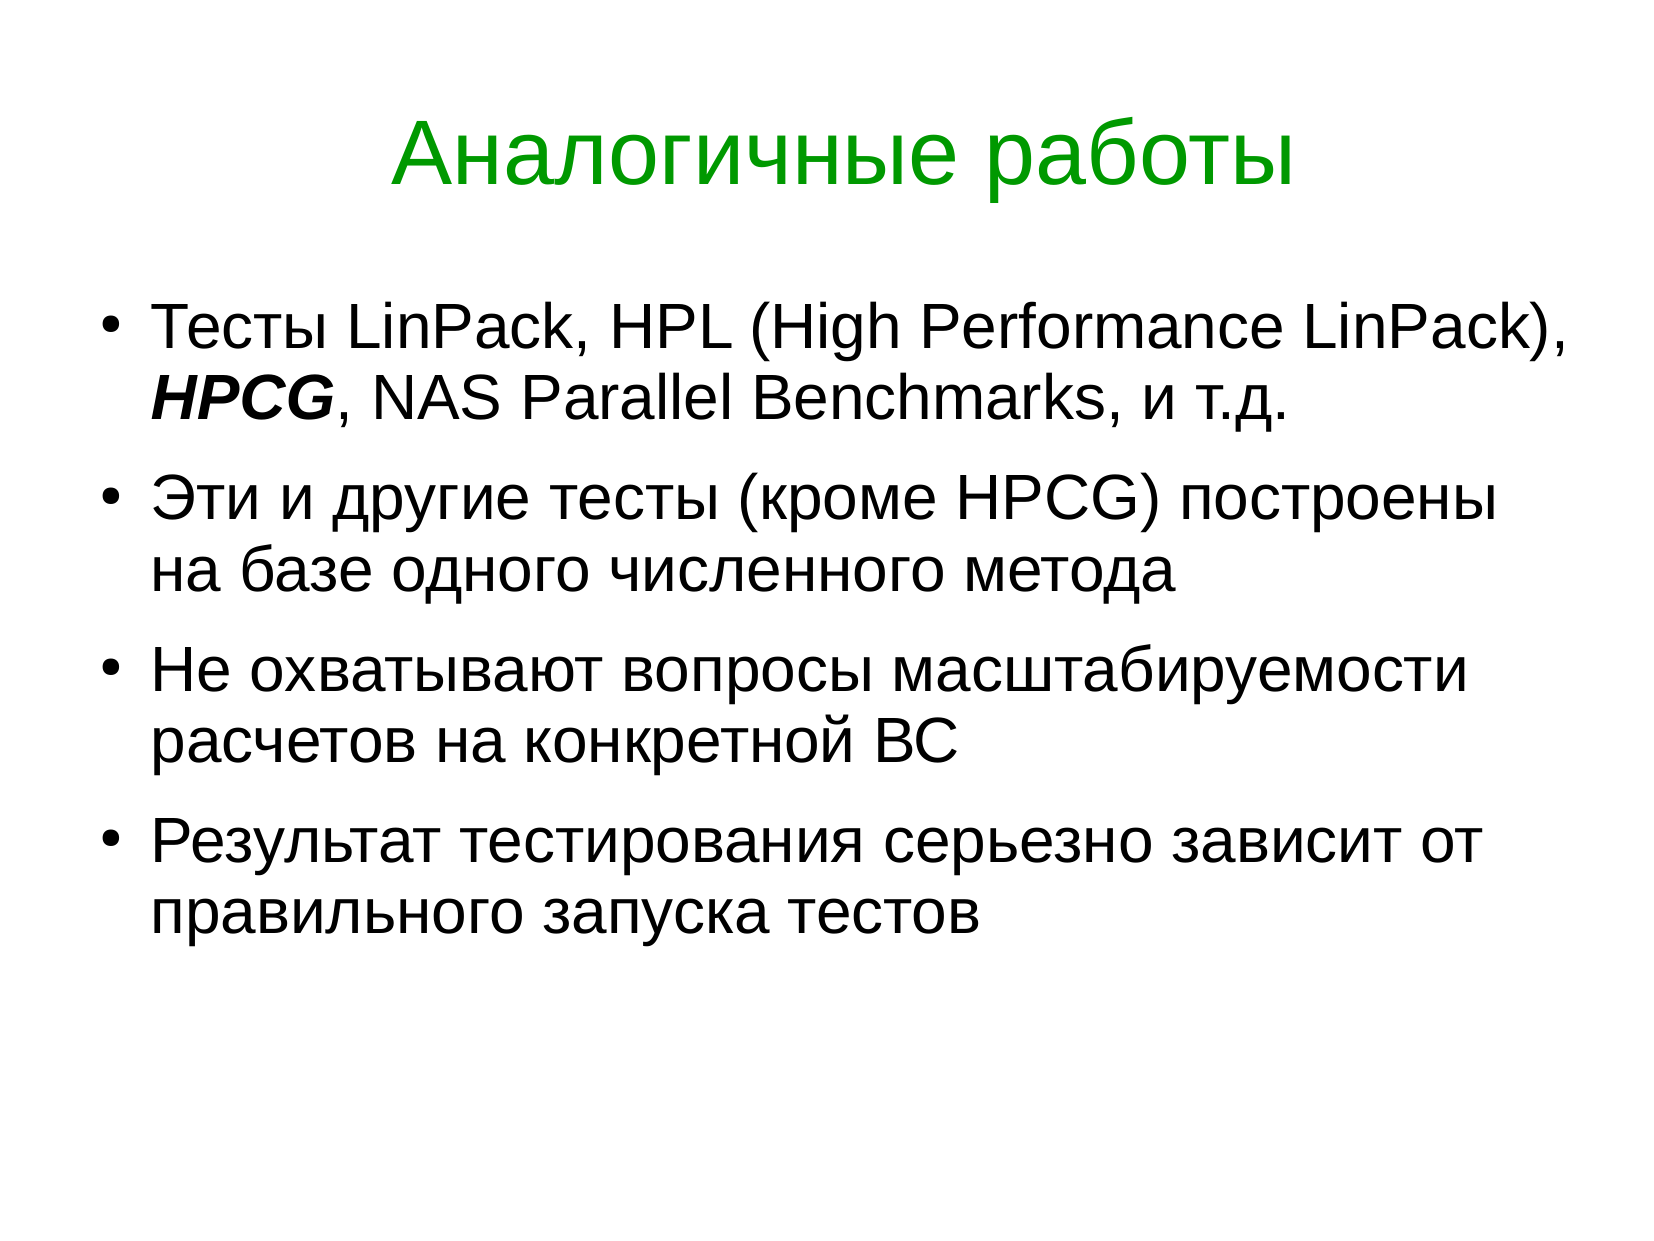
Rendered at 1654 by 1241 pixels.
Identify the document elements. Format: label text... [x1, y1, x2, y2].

list Тесты LinPack, HPL (High Performance LinPack), HPCG, NAS Parallel Benchmarks, и т.д. Эти и другие тесты (кроме HPCG) построены на базе одного численного метода Не охватывают вопросы масштабируемости расчетов на конкретной ВС Результат тестирования серьезно зависит от правильного запуска тестов [82, 290, 1571, 1010]
title Аналогичные работы [82, 49, 1571, 257]
